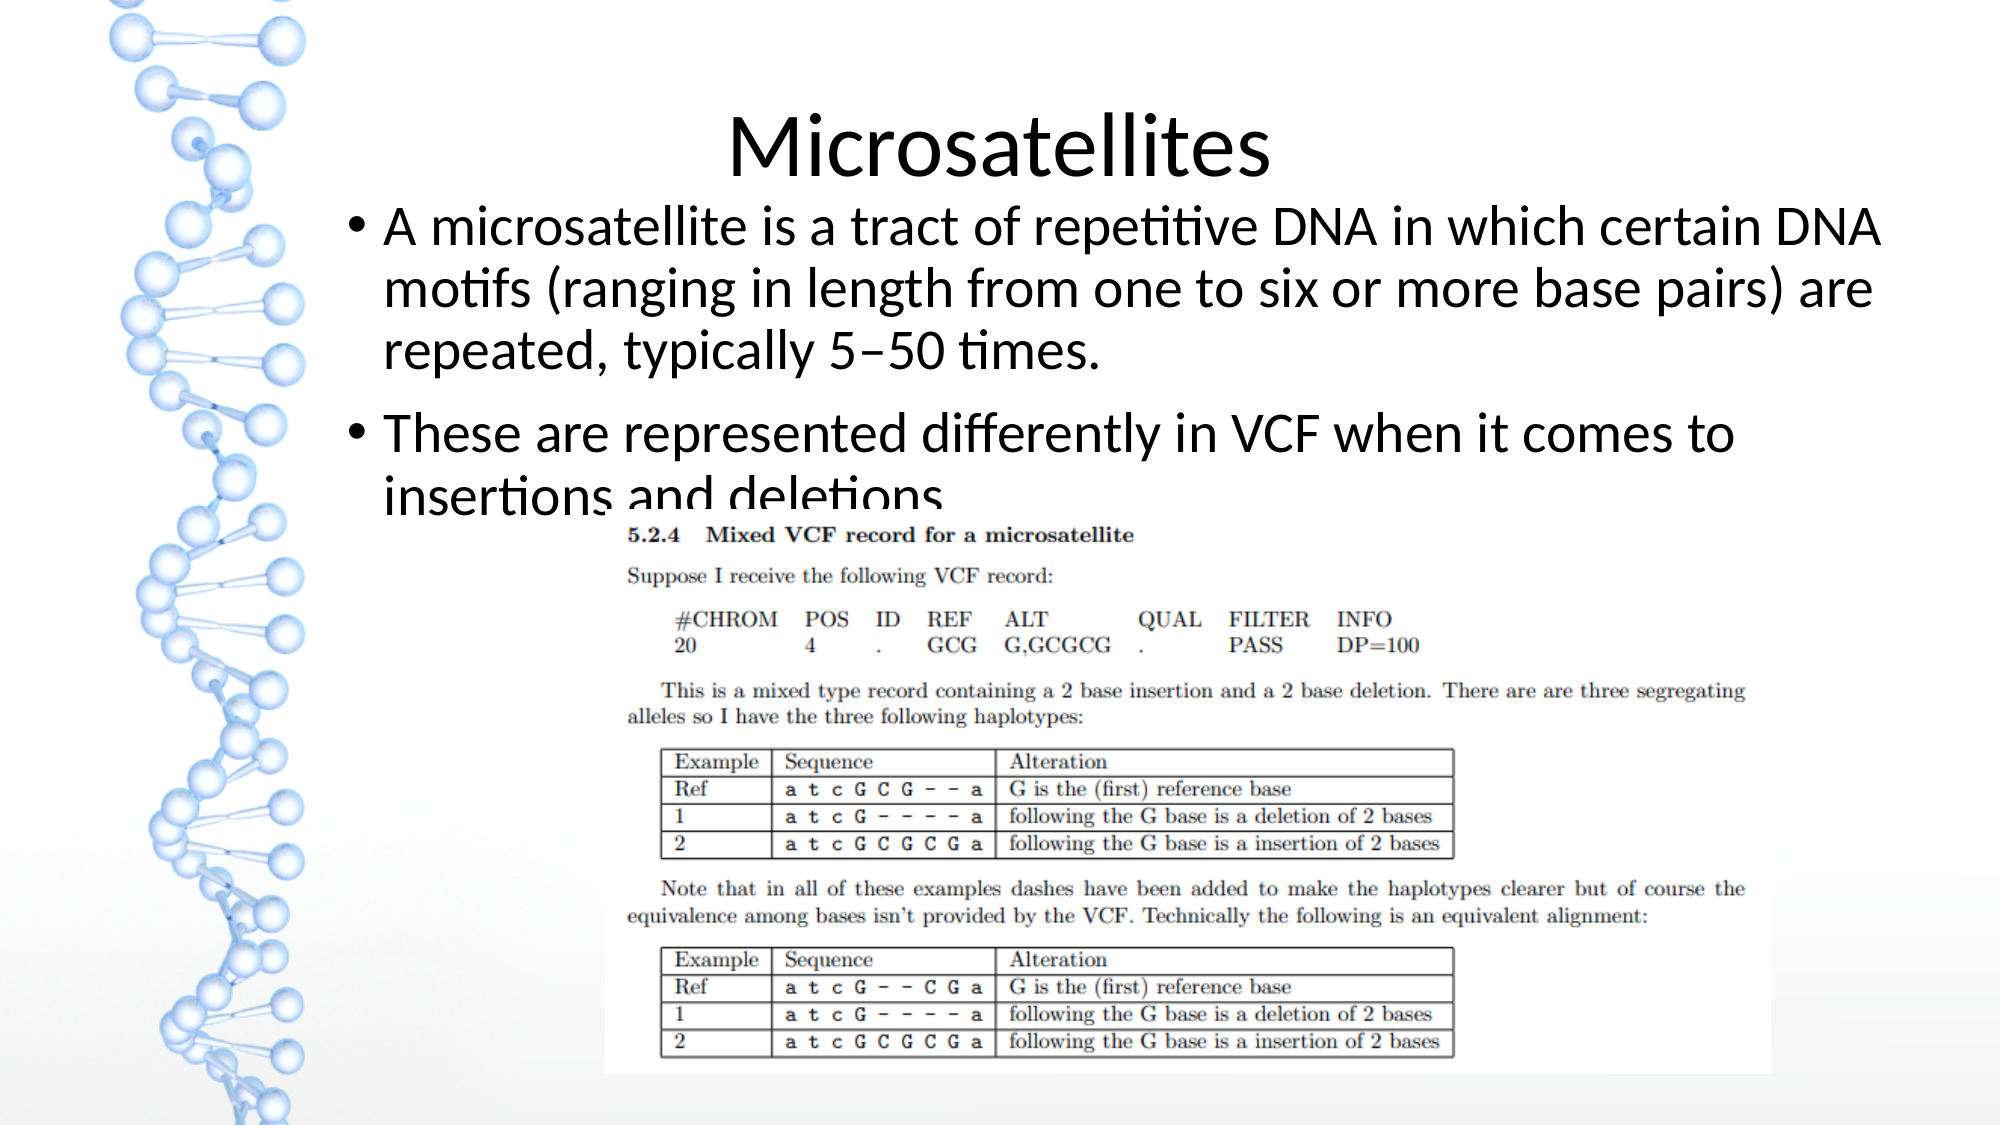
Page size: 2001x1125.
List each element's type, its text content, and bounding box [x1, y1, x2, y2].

title Microsatellites [137, 37, 1863, 256]
picture [0, 0, 2001, 1125]
list A microsatellite is a tract of repetitive DNA in which certain DNA motifs (ranging in length from one to six or more base pairs) are repeated, typically 5–50 times. These are represented differently in VCF when it comes to insertions and deletions [331, 188, 1940, 536]
